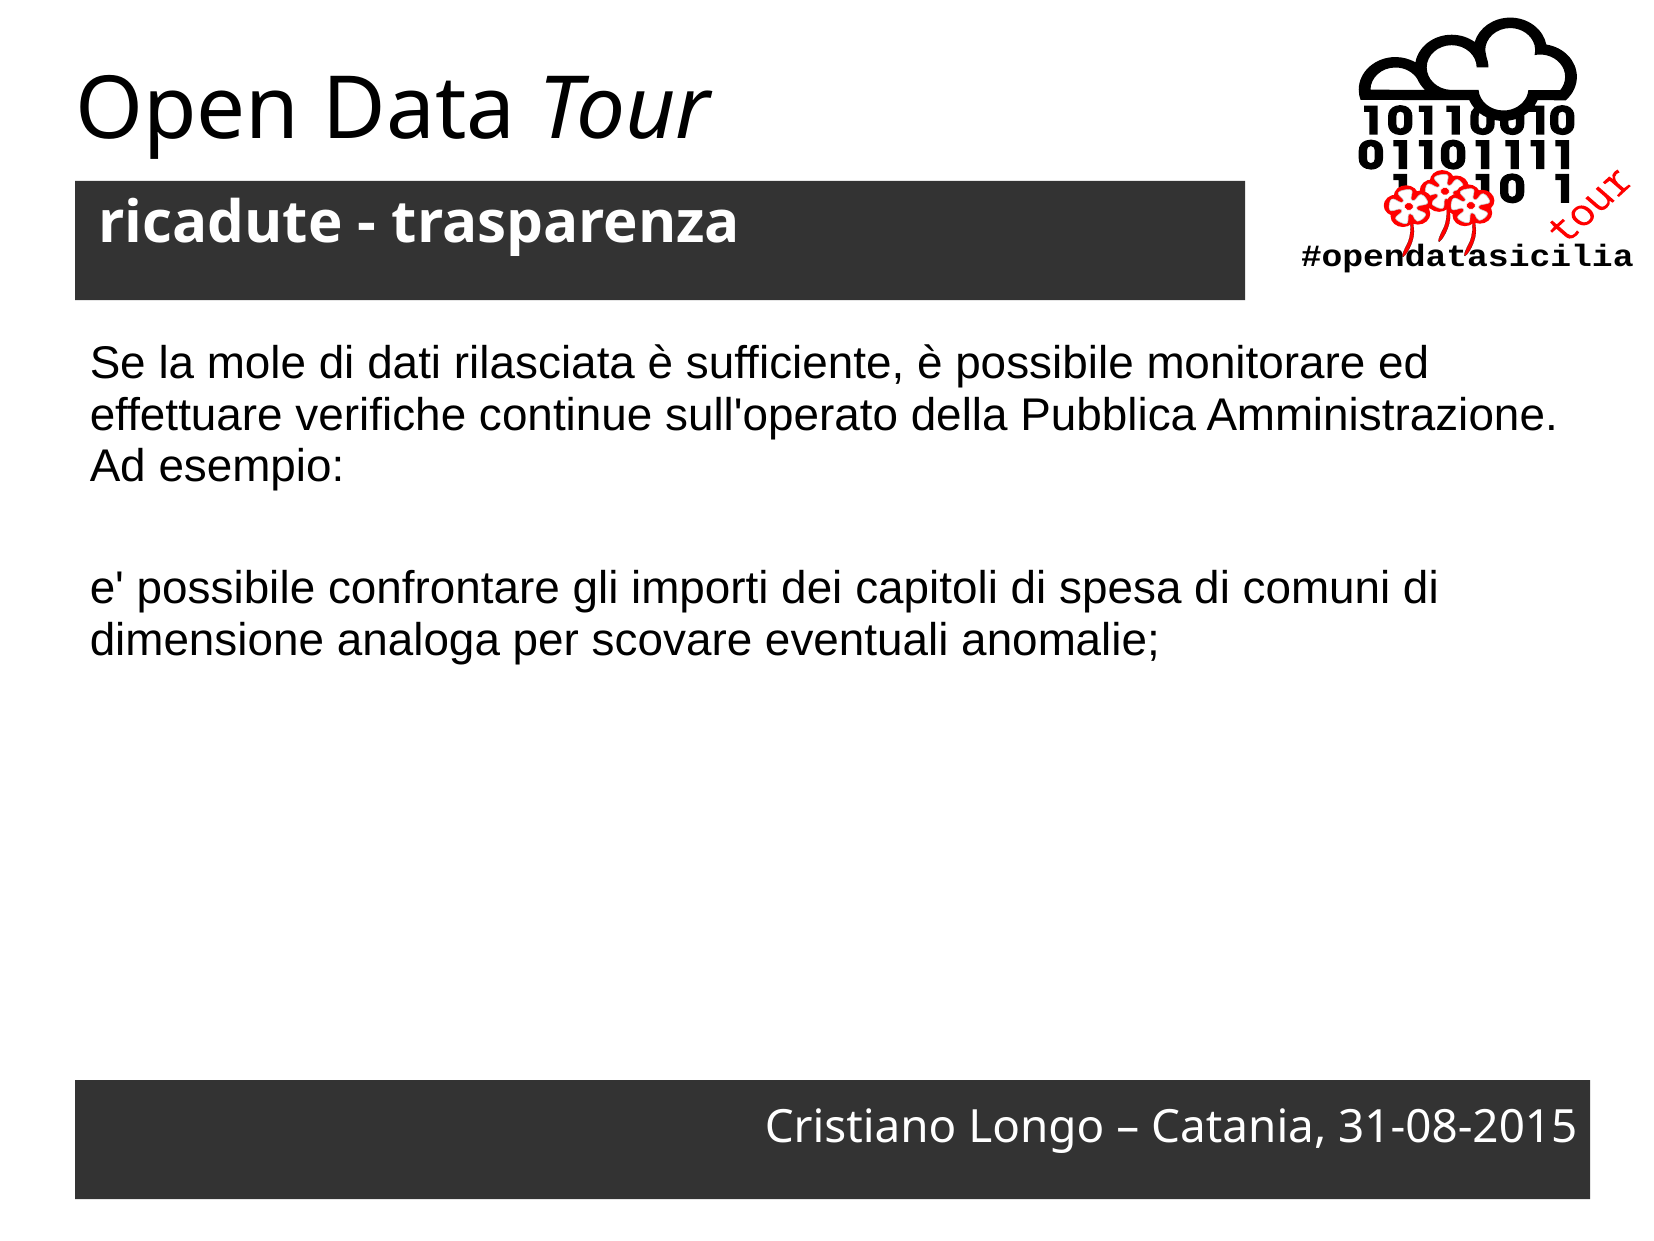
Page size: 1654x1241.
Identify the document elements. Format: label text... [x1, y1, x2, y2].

list Cristiano Longo – Catania, 31-08-2015 [75, 1080, 1591, 1200]
list Open Data Tour [75, 45, 1246, 165]
list ricadute - trasparenza [75, 180, 1246, 301]
text_box e' possibile confrontare gli importi dei capitoli di spesa di comuni di dimensione analoga per scovare eventuali anomalie; [75, 555, 1546, 673]
picture [1302, 17, 1633, 273]
text_box Se la mole di dati rilasciata è sufficiente, è possibile monitorare ed effettuare verifiche continue sull'operato della Pubblica Amministrazione. Ad esempio: [75, 330, 1591, 499]
